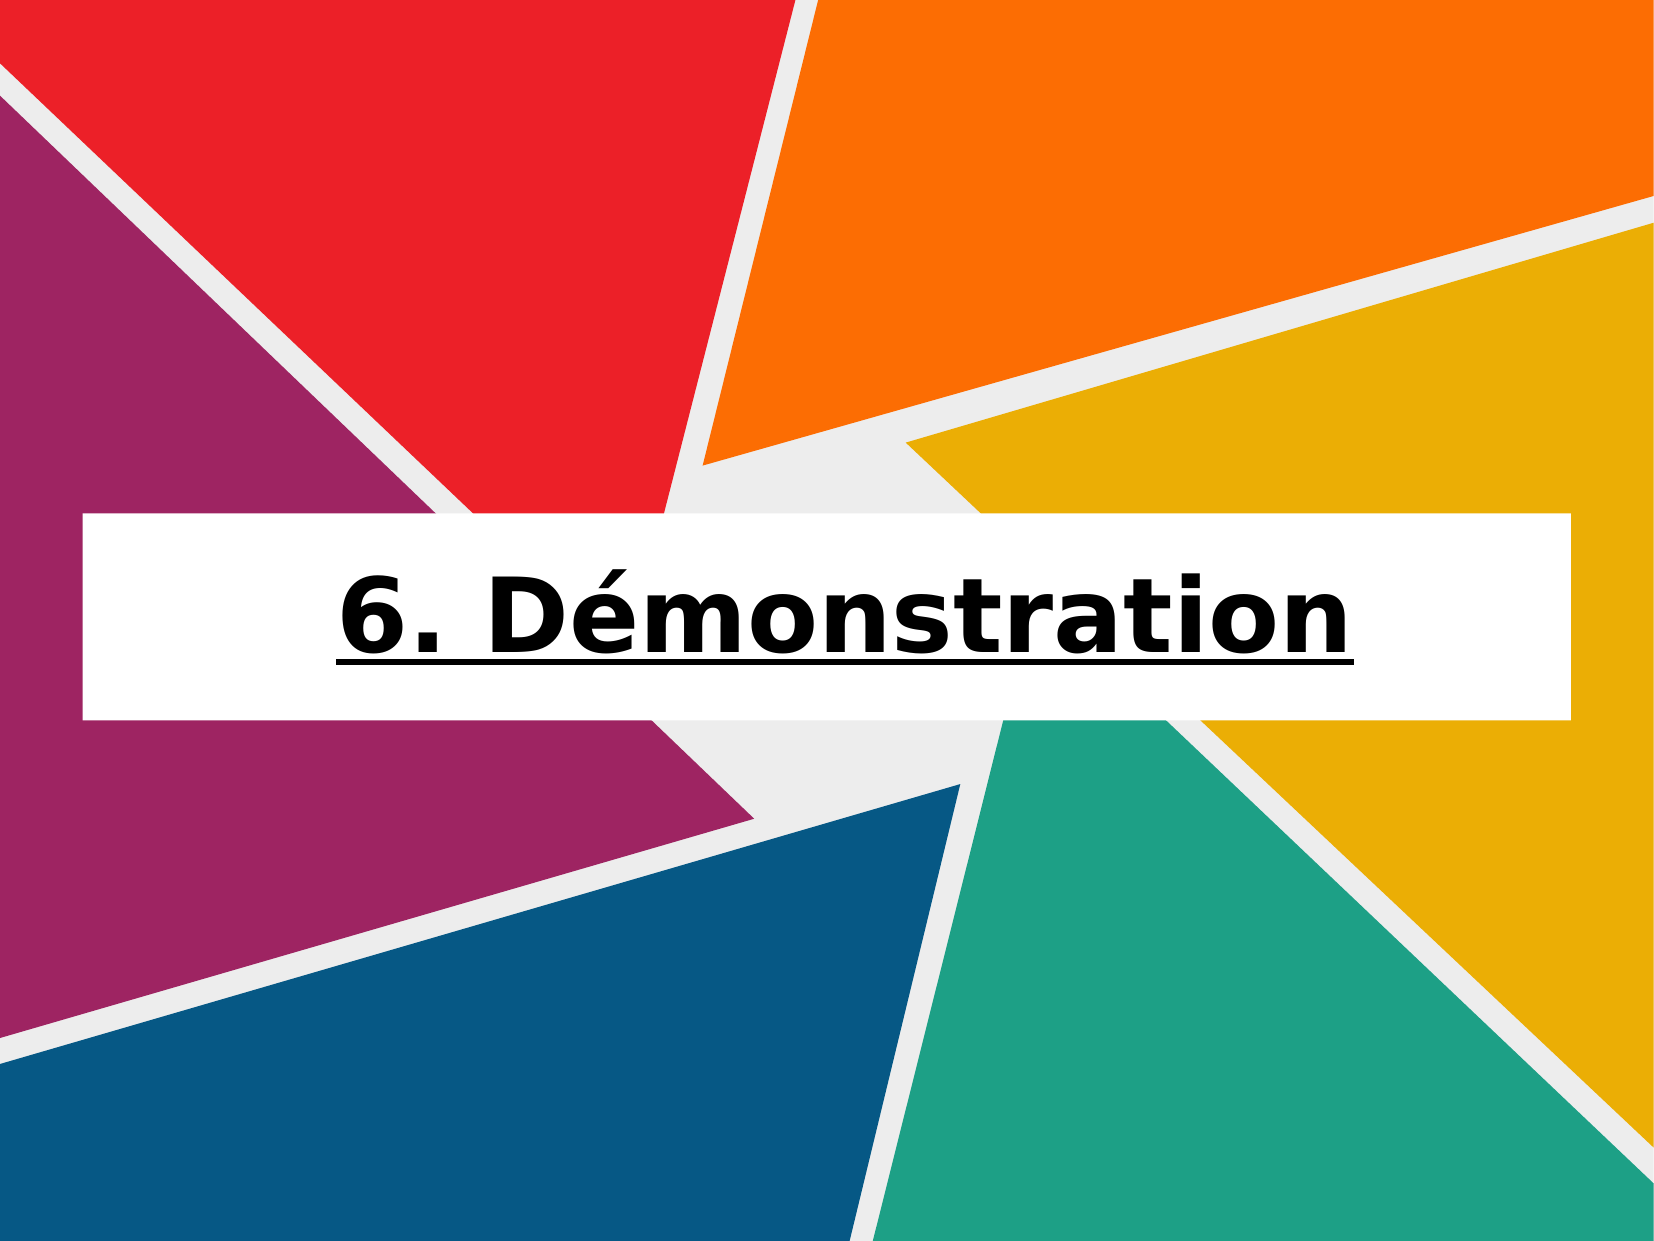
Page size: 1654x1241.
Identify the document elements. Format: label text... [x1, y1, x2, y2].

title 6. Démonstration [82, 513, 1571, 721]
